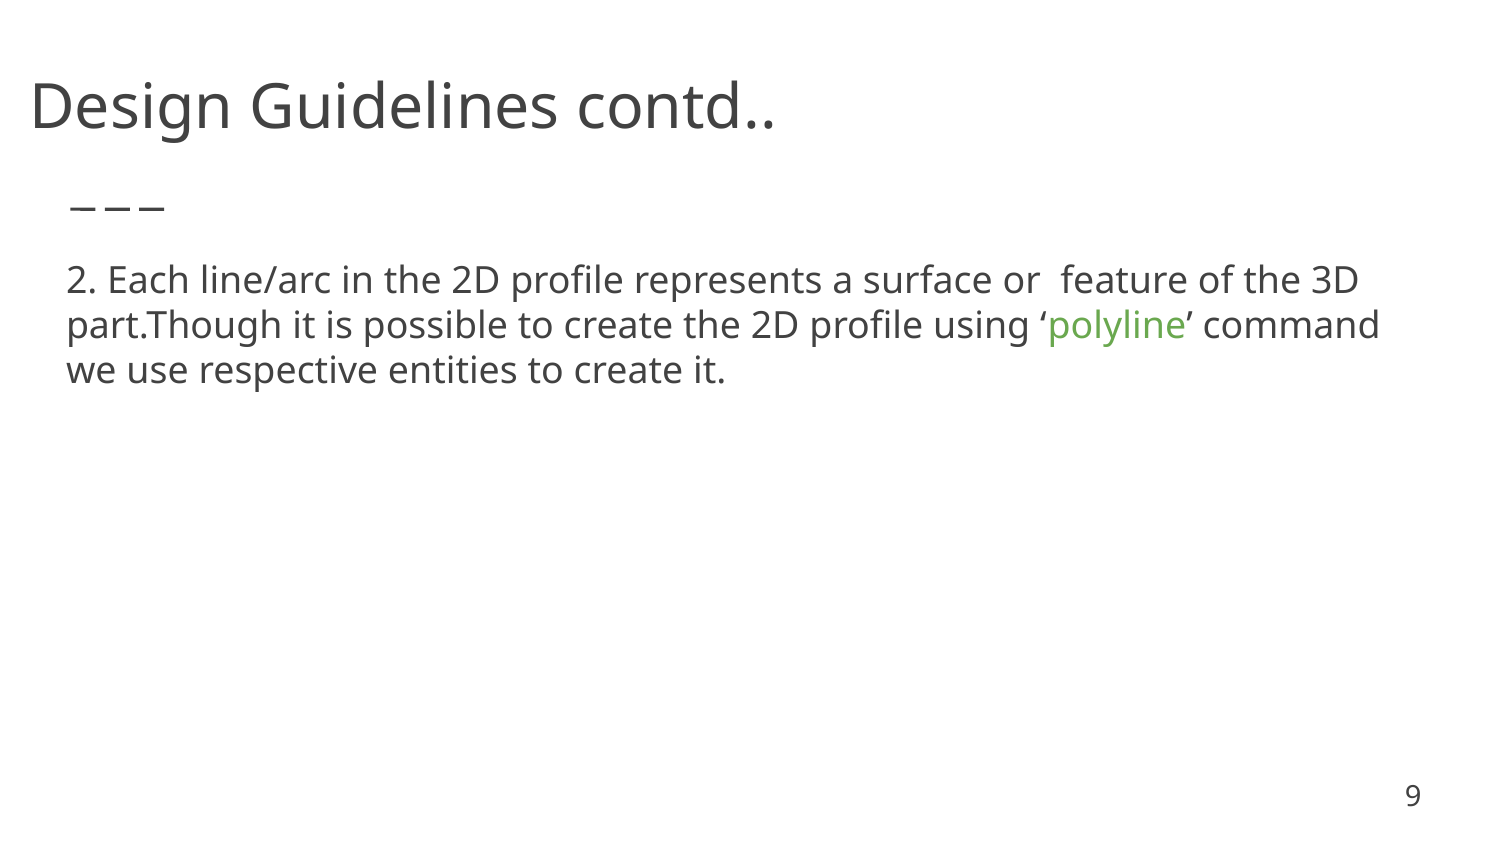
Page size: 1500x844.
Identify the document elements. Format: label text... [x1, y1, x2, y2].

slide_number <number> [1389, 764, 1480, 830]
list 2. Each line/arc in the 2D profile represents a surface or feature of the 3D part.Though it is possible to create the 2D profile using ‘polyline’ command we use respective entities to create it. [51, 240, 1449, 750]
title Design Guidelines contd.. [14, 13, 1413, 157]
